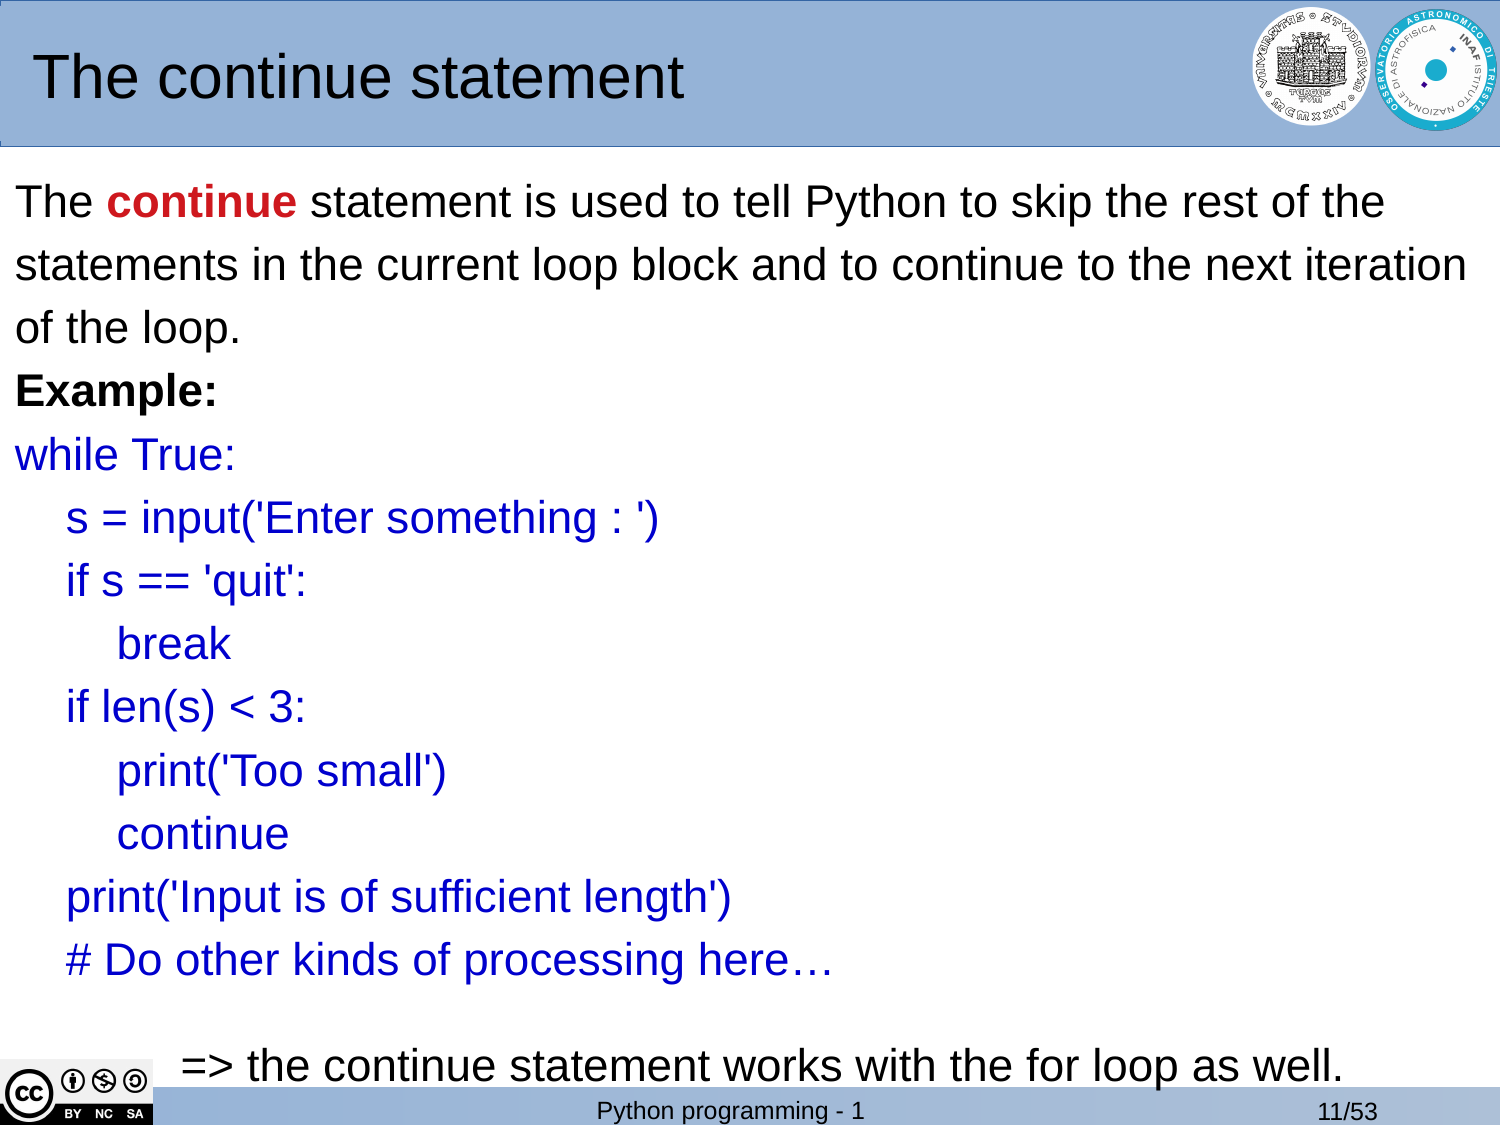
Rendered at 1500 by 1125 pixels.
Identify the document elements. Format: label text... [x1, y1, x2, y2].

list The continue statement is used to tell Python to skip the rest of the statements in the current loop block and to continue to the next iteration of the loop. Example: while True: s = input('Enter something : ') if s == 'quit': break if len(s) < 3: print('Too small') continue print('Input is of sufficient length') # Do other kinds of processing here… => the continue statement works with the for loop as well. [0, 155, 1500, 1089]
text_box The continue statement [0, 5, 1253, 141]
picture [1253, 0, 1500, 155]
picture [0, 1089, 153, 1125]
